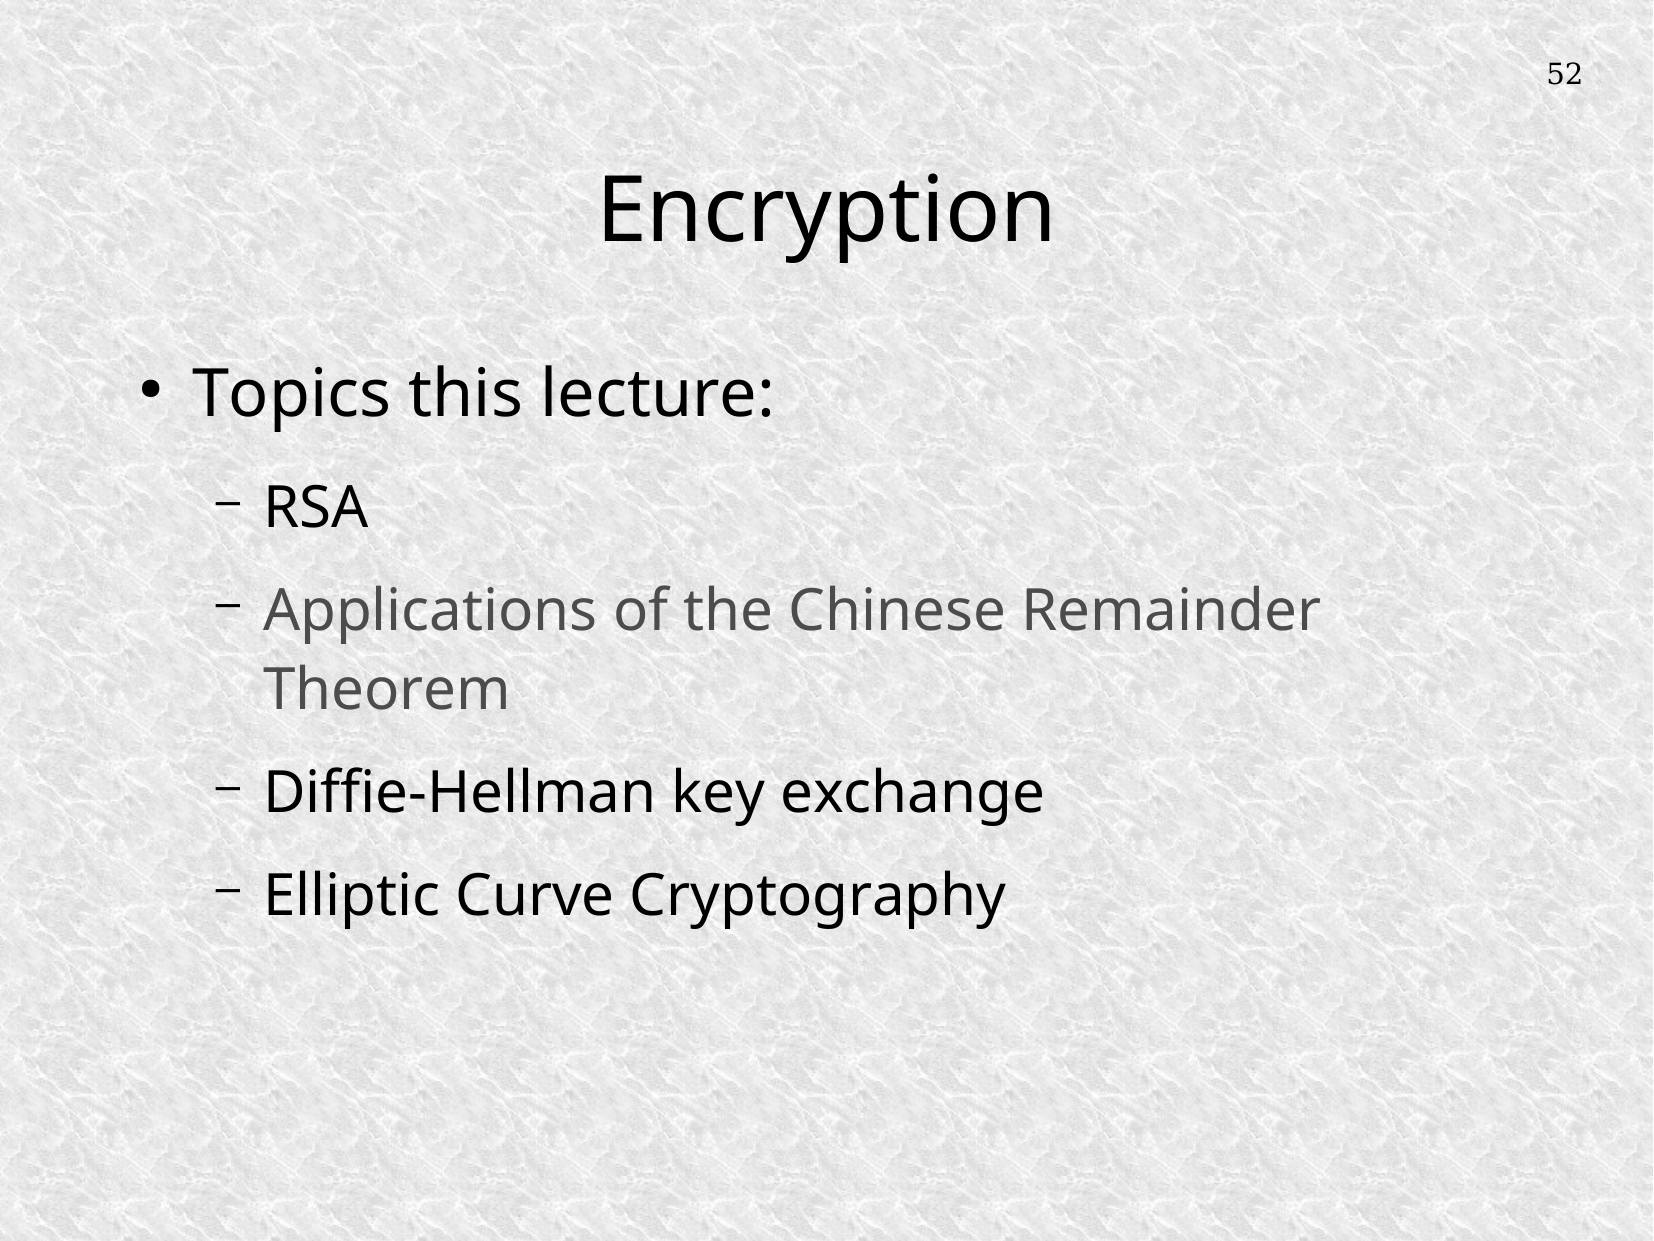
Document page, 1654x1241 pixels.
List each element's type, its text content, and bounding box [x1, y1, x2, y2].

list Topics this lecture: RSA Applications of the Chinese Remainder Theorem Diffie-Hellman key exchange Elliptic Curve Cryptography [121, 344, 1533, 1019]
title Encryption [121, 102, 1533, 311]
picture [0, 0, 1654, 1241]
